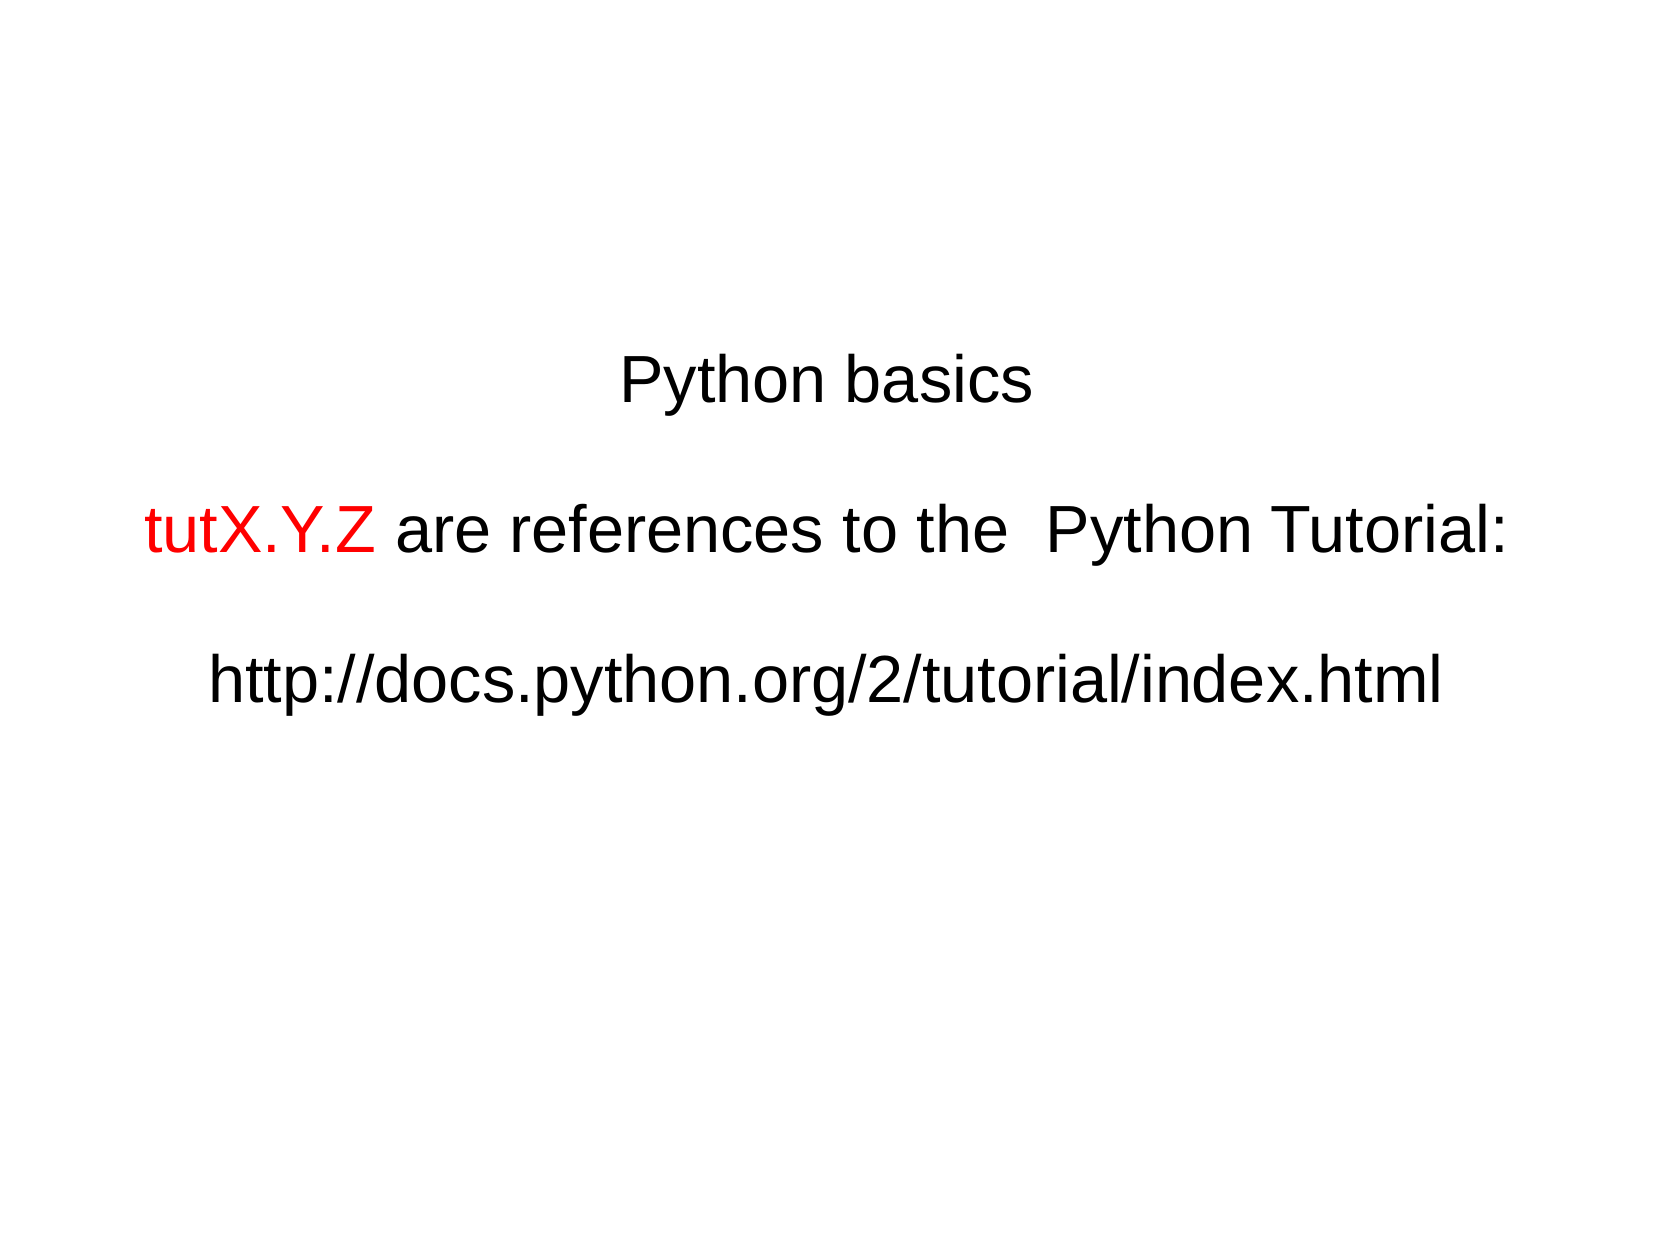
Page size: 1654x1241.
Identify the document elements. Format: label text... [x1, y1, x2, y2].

subtitle Python basics tutX.Y.Z are references to the Python Tutorial: http://docs.python.org/2/tutorial/index.html [82, 49, 1571, 1010]
